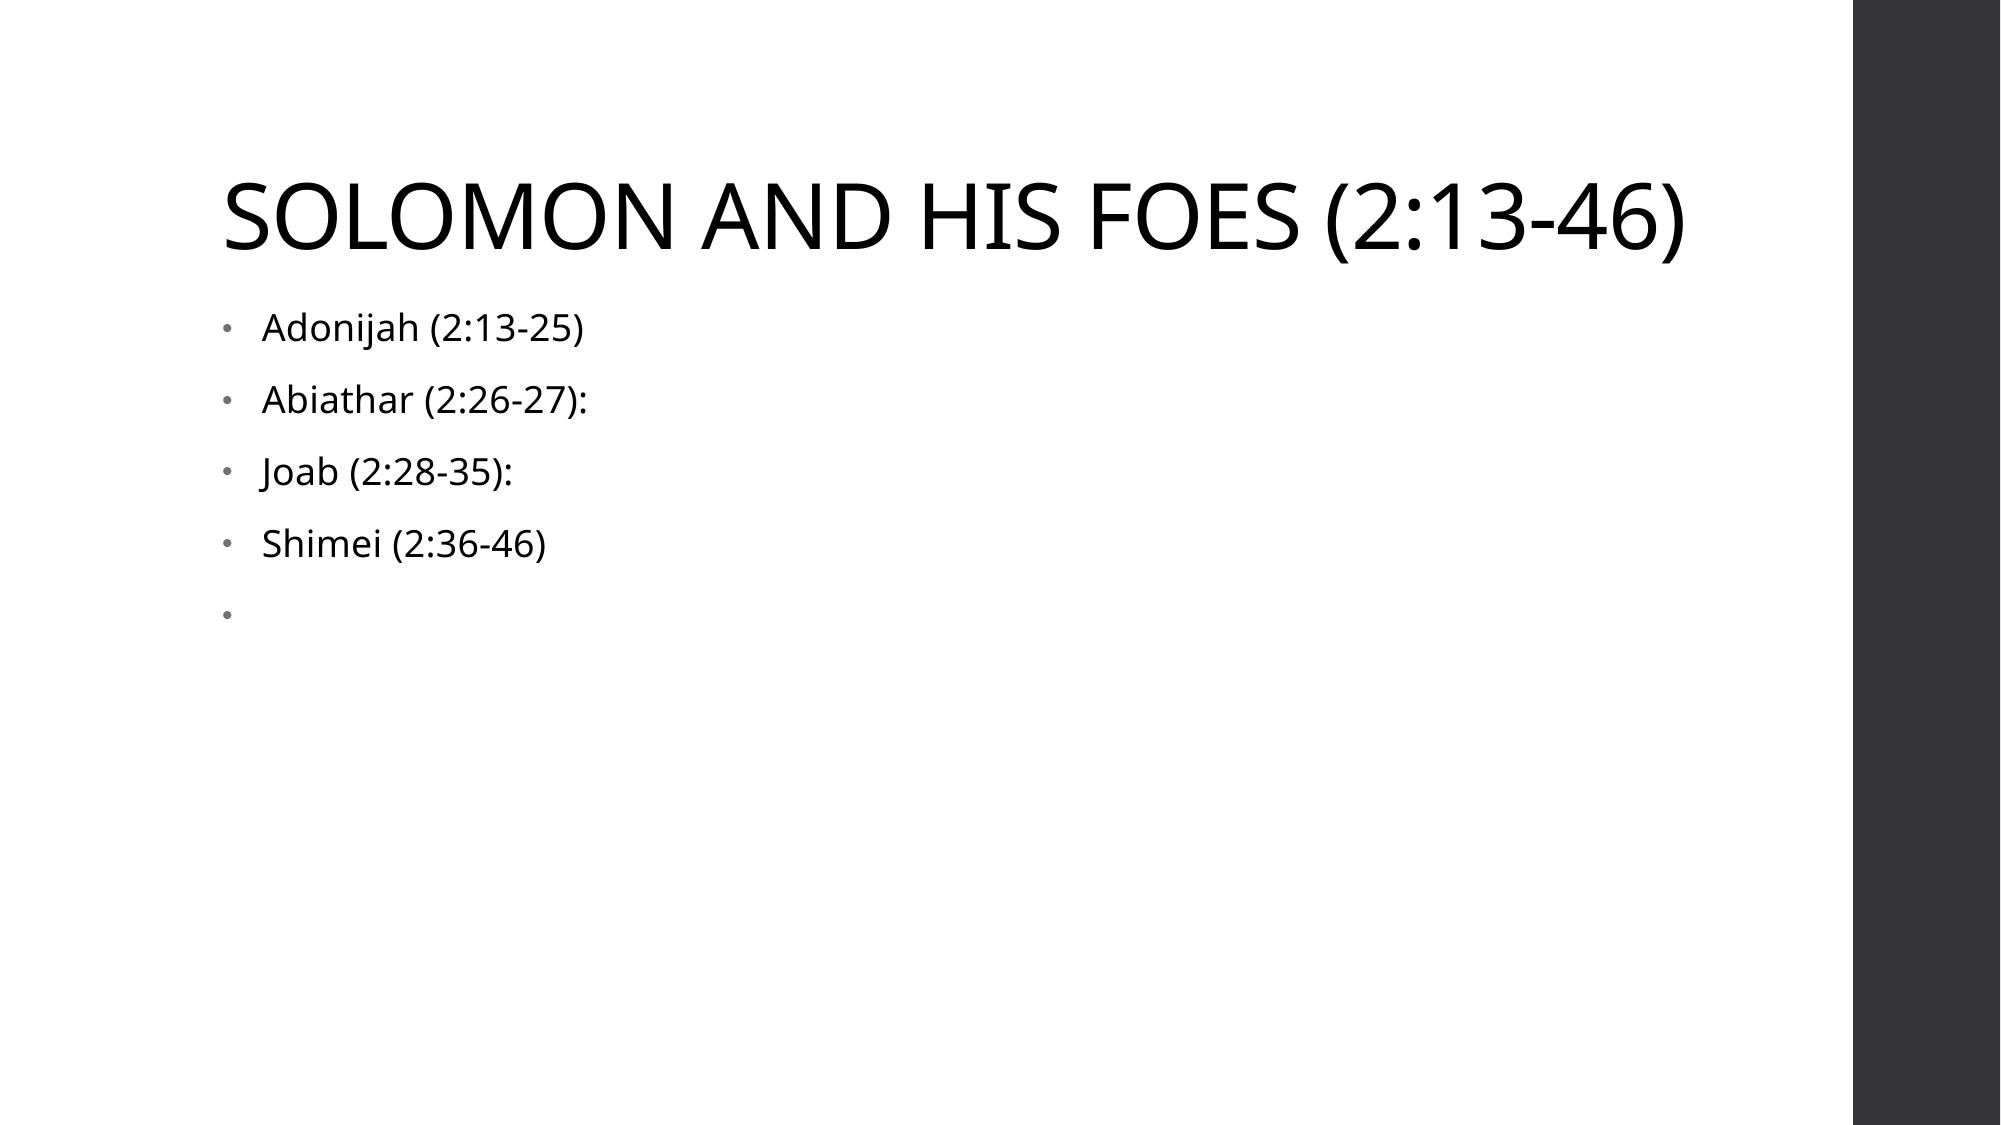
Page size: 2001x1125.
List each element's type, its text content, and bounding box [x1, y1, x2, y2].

list Adonijah (2:13-25) Abiathar (2:26-27): Joab (2:28-35): Shimei (2:36-46) [206, 299, 1617, 1014]
title SOLOMON AND HIS FOES (2:13-46) [206, 60, 1797, 278]
